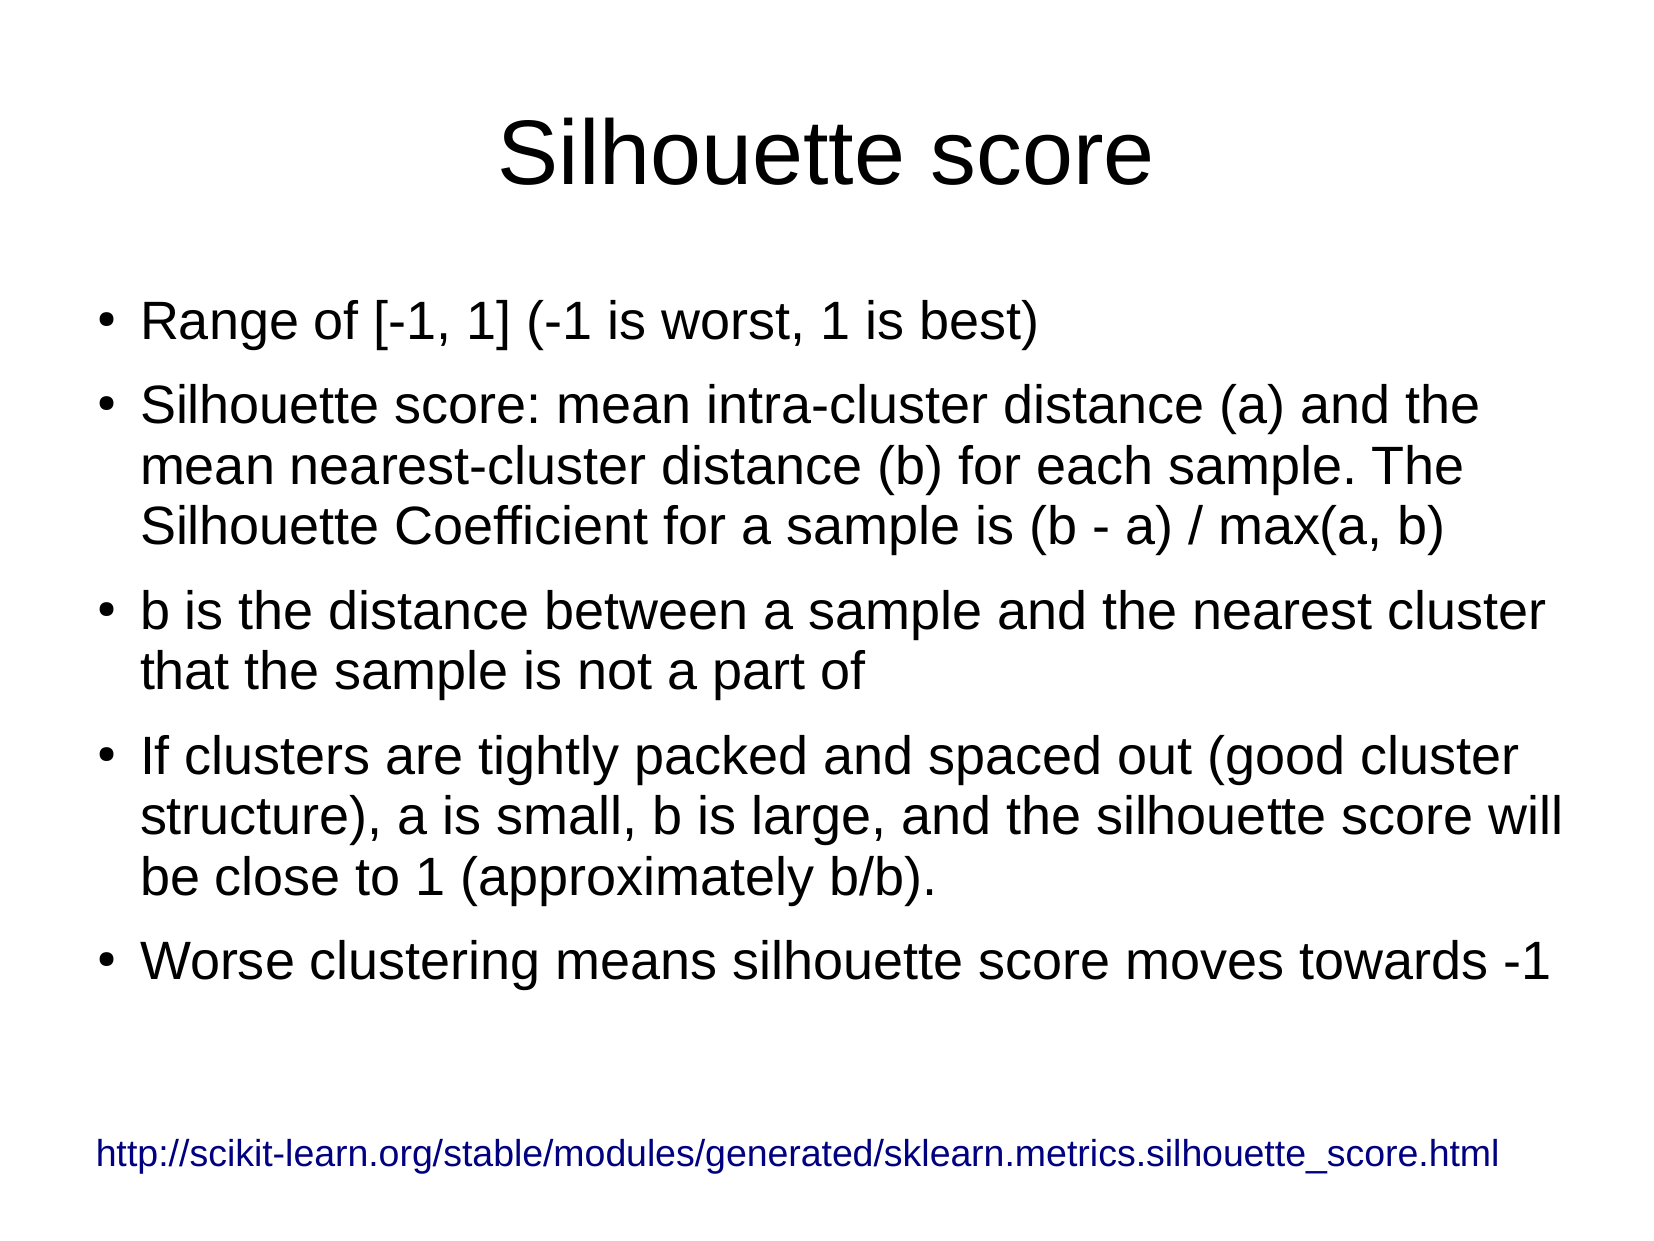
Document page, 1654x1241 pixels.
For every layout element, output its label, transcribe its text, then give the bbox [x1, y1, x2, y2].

list Range of [-1, 1] (-1 is worst, 1 is best) Silhouette score: mean intra-cluster distance (a) and the mean nearest-cluster distance (b) for each sample. The Silhouette Coefficient for a sample is (b - a) / max(a, b) b is the distance between a sample and the nearest cluster that the sample is not a part of If clusters are tightly packed and spaced out (good cluster structure), a is small, b is large, and the silhouette score will be close to 1 (approximately b/b). Worse clustering means silhouette score moves towards -1 [82, 290, 1571, 1010]
text_box http://scikit-learn.org/stable/modules/generated/sklearn.metrics.silhouette_score.html [81, 1125, 1516, 1182]
title Silhouette score [82, 49, 1571, 257]
